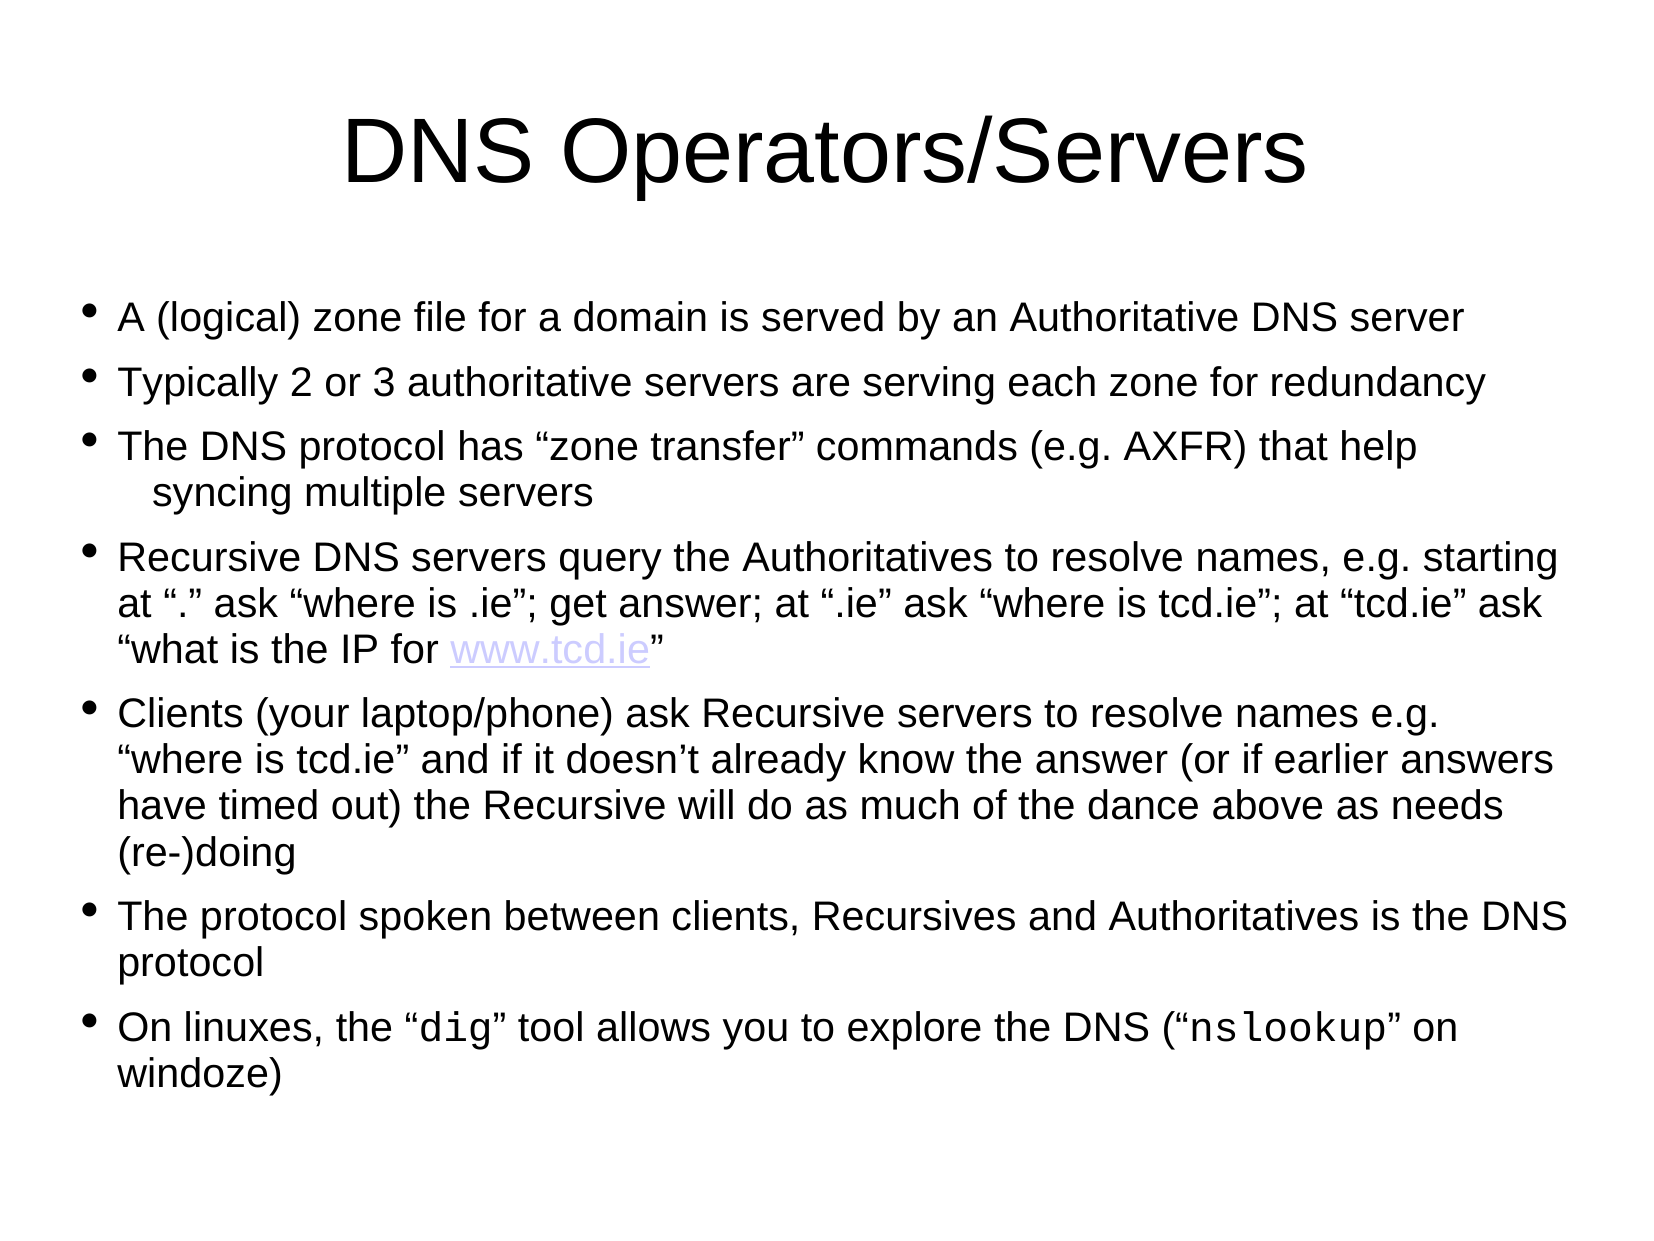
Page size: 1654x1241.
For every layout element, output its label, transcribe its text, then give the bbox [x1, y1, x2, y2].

list A (logical) zone file for a domain is served by an Authoritative DNS server Typically 2 or 3 authoritative servers are serving each zone for redundancy The DNS protocol has “zone transfer” commands (e.g. AXFR) that help syncing multiple servers Recursive DNS servers query the Authoritatives to resolve names, e.g. starting at “.” ask “where is .ie”; get answer; at “.ie” ask “where is tcd.ie”; at “tcd.ie” ask “what is the IP for www.tcd.ie” Clients (your laptop/phone) ask Recursive servers to resolve names e.g. “where is tcd.ie” and if it doesn’t already know the answer (or if earlier answers have timed out) the Recursive will do as much of the dance above as needs (re-)doing The protocol spoken between clients, Recursives and Authoritatives is the DNS protocol On linuxes, the “dig” tool allows you to explore the DNS (“nslookup” on windoze) [82, 290, 1569, 1121]
title DNS Operators/Servers [82, 49, 1569, 255]
